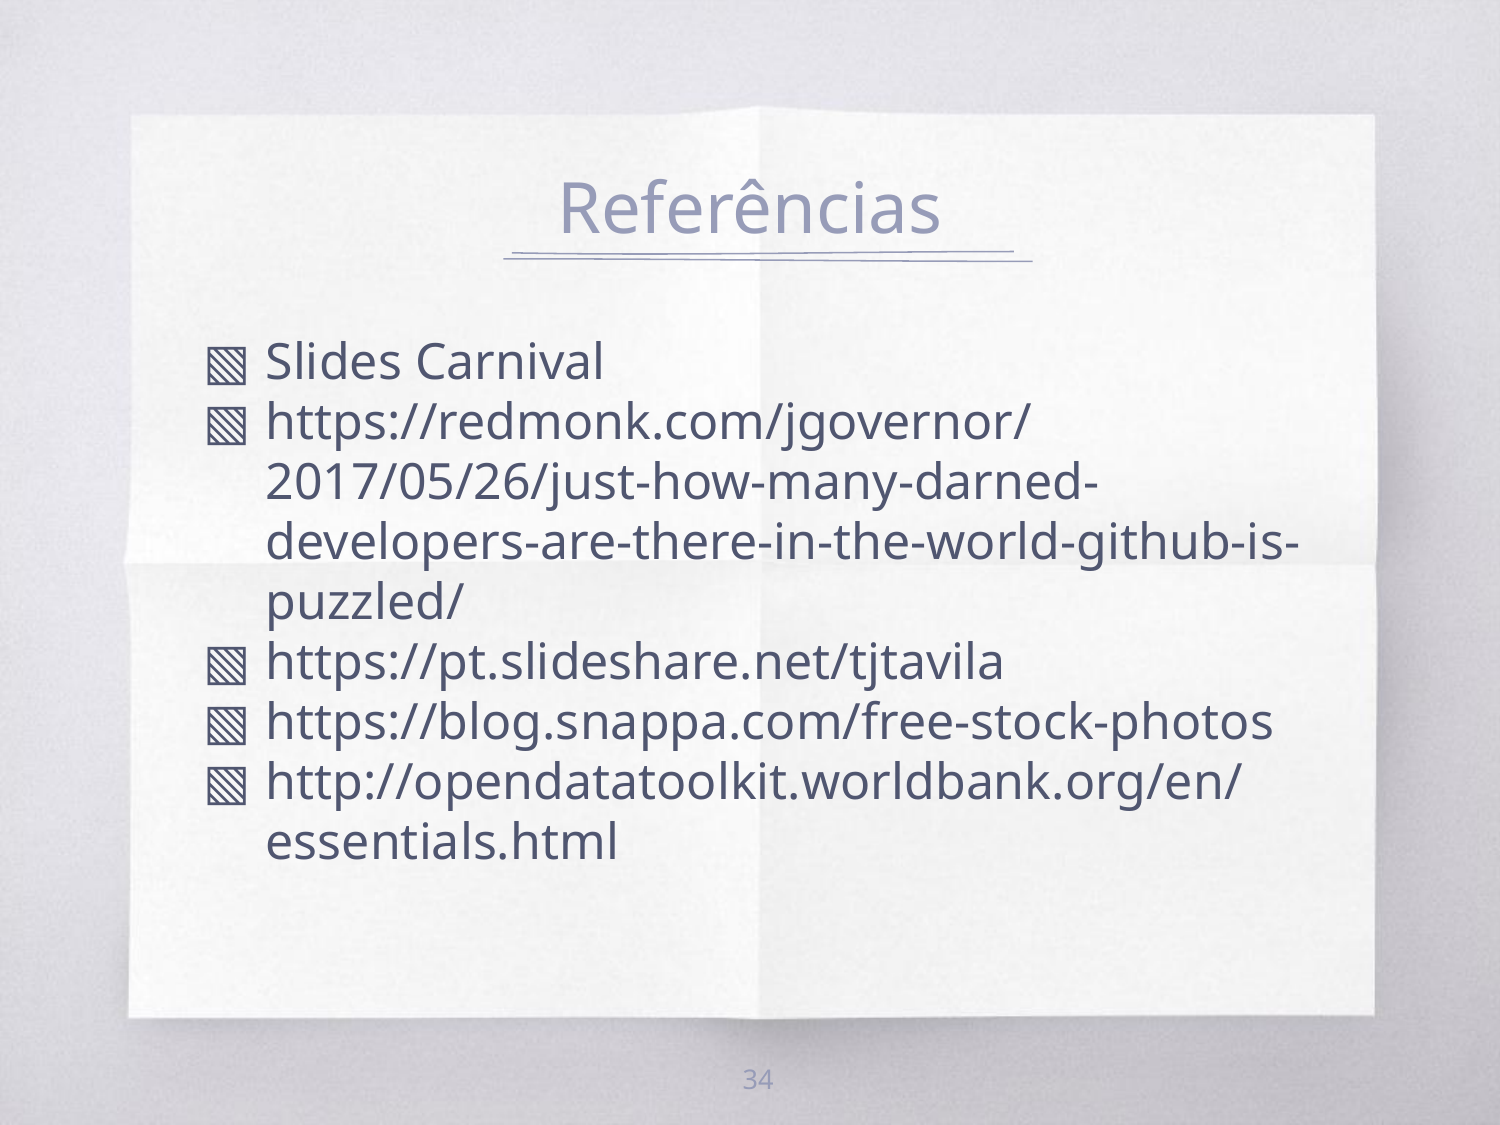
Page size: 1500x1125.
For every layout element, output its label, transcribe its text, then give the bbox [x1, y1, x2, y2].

slide_number <number> [713, 1047, 804, 1113]
picture [0, 0, 1500, 1125]
list Slides Carnival https://redmonk.com/jgovernor/2017/05/26/just-how-many-darned-developers-are-there-in-the-world-github-is-puzzled/ https://pt.slideshare.net/tjtavila https://blog.snappa.com/free-stock-photos http://opendatatoolkit.worldbank.org/en/essentials.html [175, 314, 1334, 985]
title Referências [168, 113, 1332, 263]
